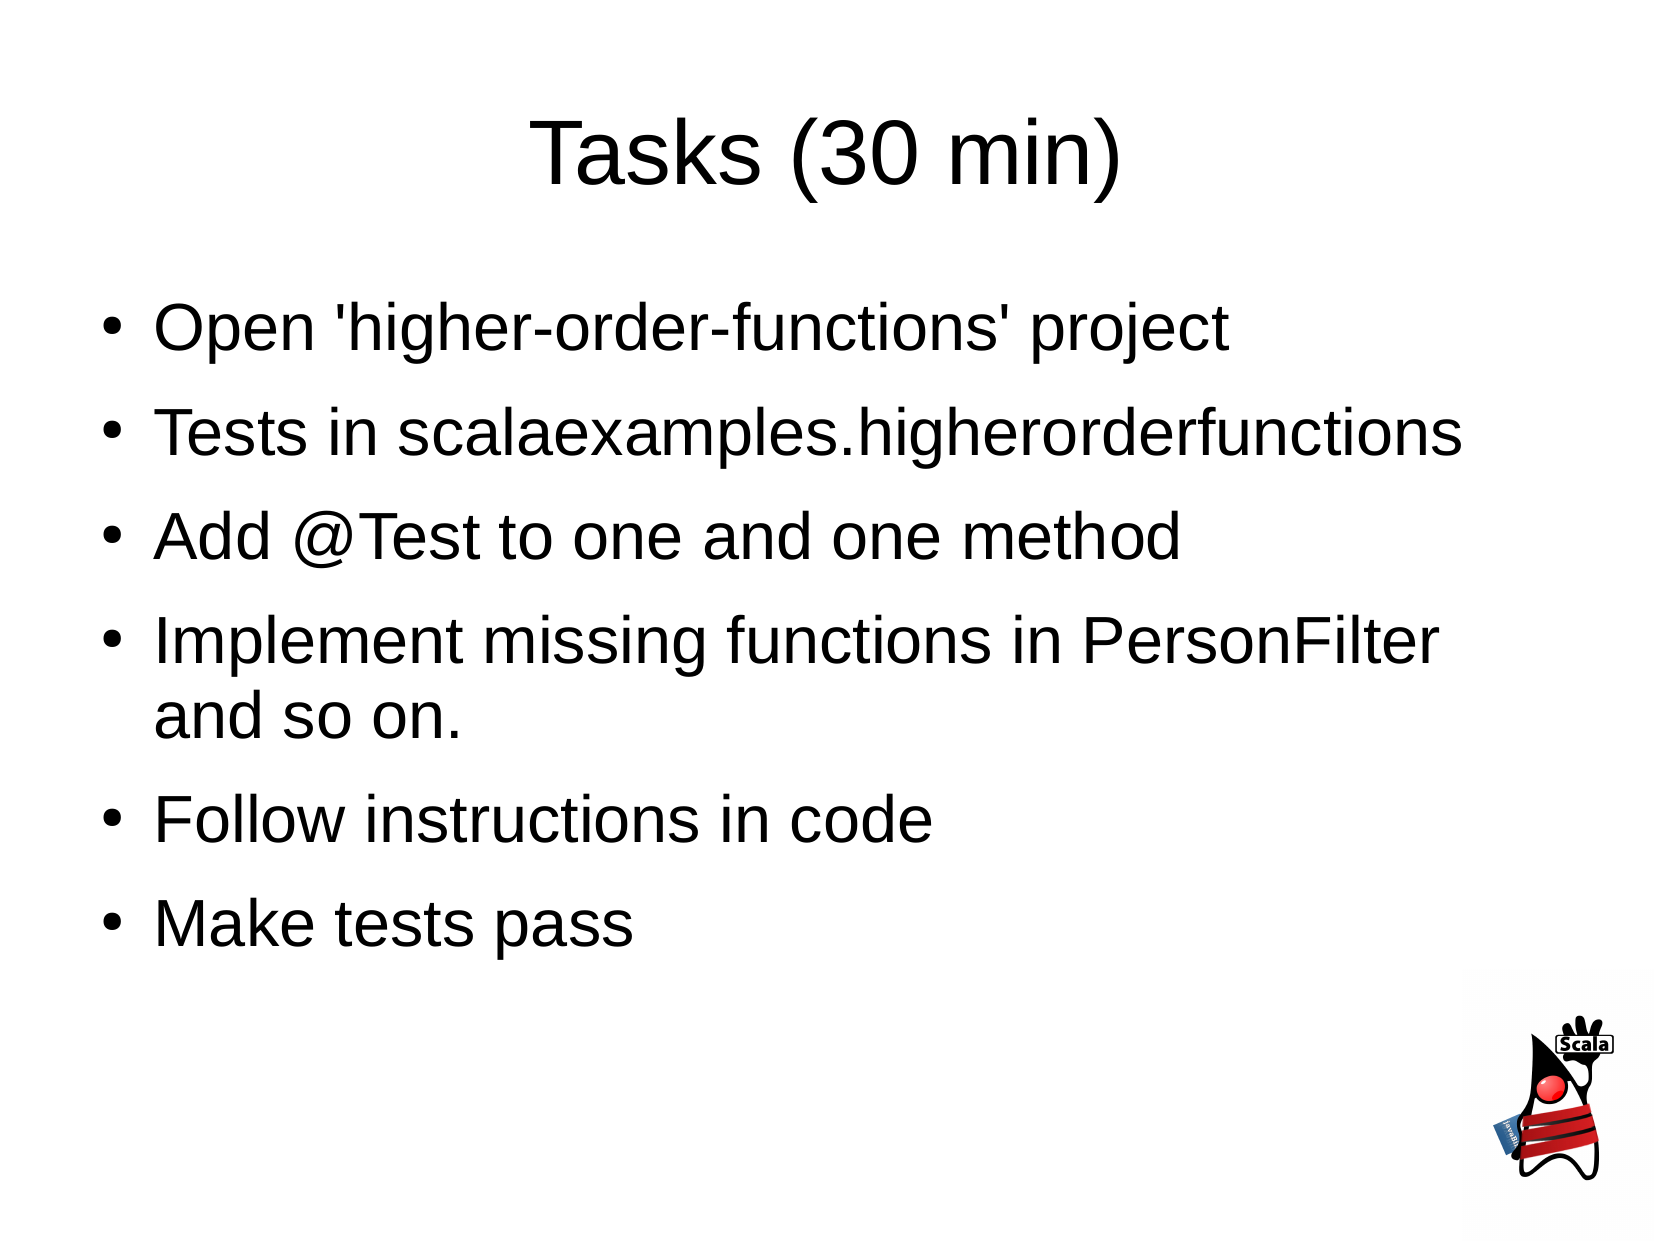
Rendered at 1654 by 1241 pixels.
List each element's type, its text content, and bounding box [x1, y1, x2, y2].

list Open 'higher-order-functions' project Tests in scalaexamples.higherorderfunctions Add @Test to one and one method Implement missing functions in PersonFilter and so on. Follow instructions in code Make tests pass [82, 290, 1571, 1109]
title Tasks (30 min) [82, 49, 1571, 257]
picture [1462, 969, 1654, 1241]
